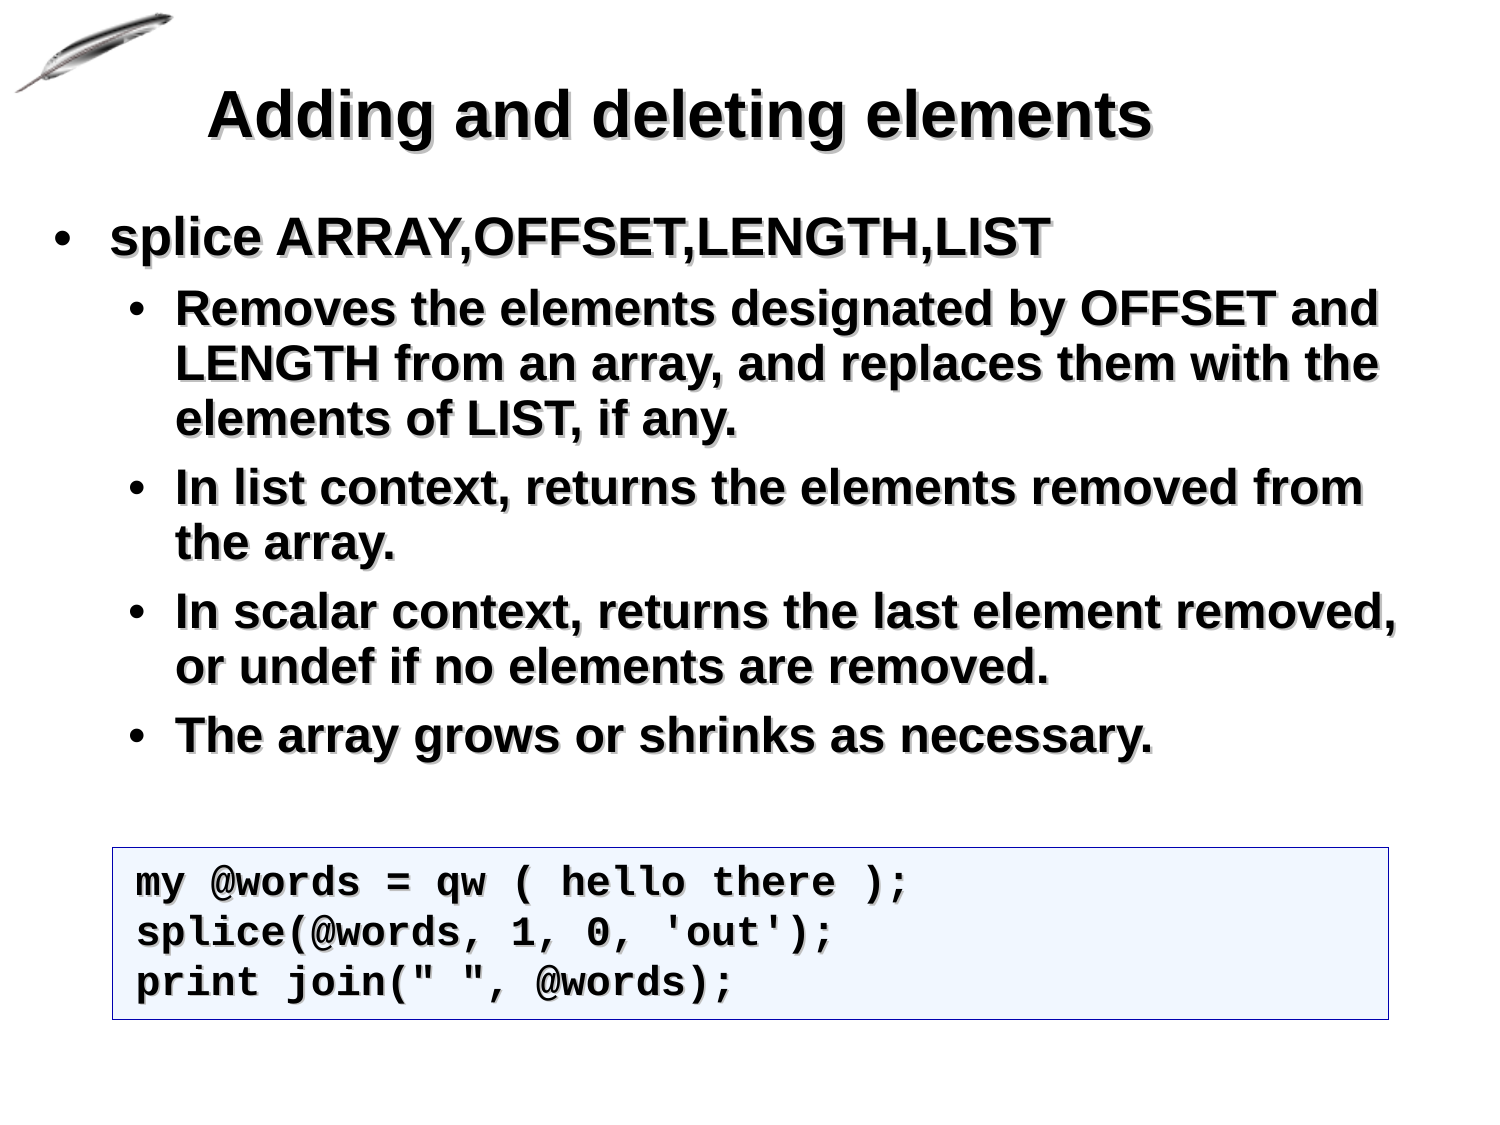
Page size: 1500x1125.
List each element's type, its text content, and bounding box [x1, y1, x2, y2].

list splice ARRAY,OFFSET,LENGTH,LIST Removes the elements designated by OFFSET and LENGTH from an array, and replaces them with the elements of LIST, if any. In list context, returns the elements removed from the array. In scalar context, returns the last element removed, or undef if no elements are removed. The array grows or shrinks as necessary. [53, 207, 1447, 1084]
picture [11, 11, 179, 95]
title Adding and deleting elements [206, 0, 1418, 207]
text_box my @words = qw ( hello there ); splice(@words, 1, 0, 'out'); print join(" ", @words); [112, 846, 1388, 1020]
